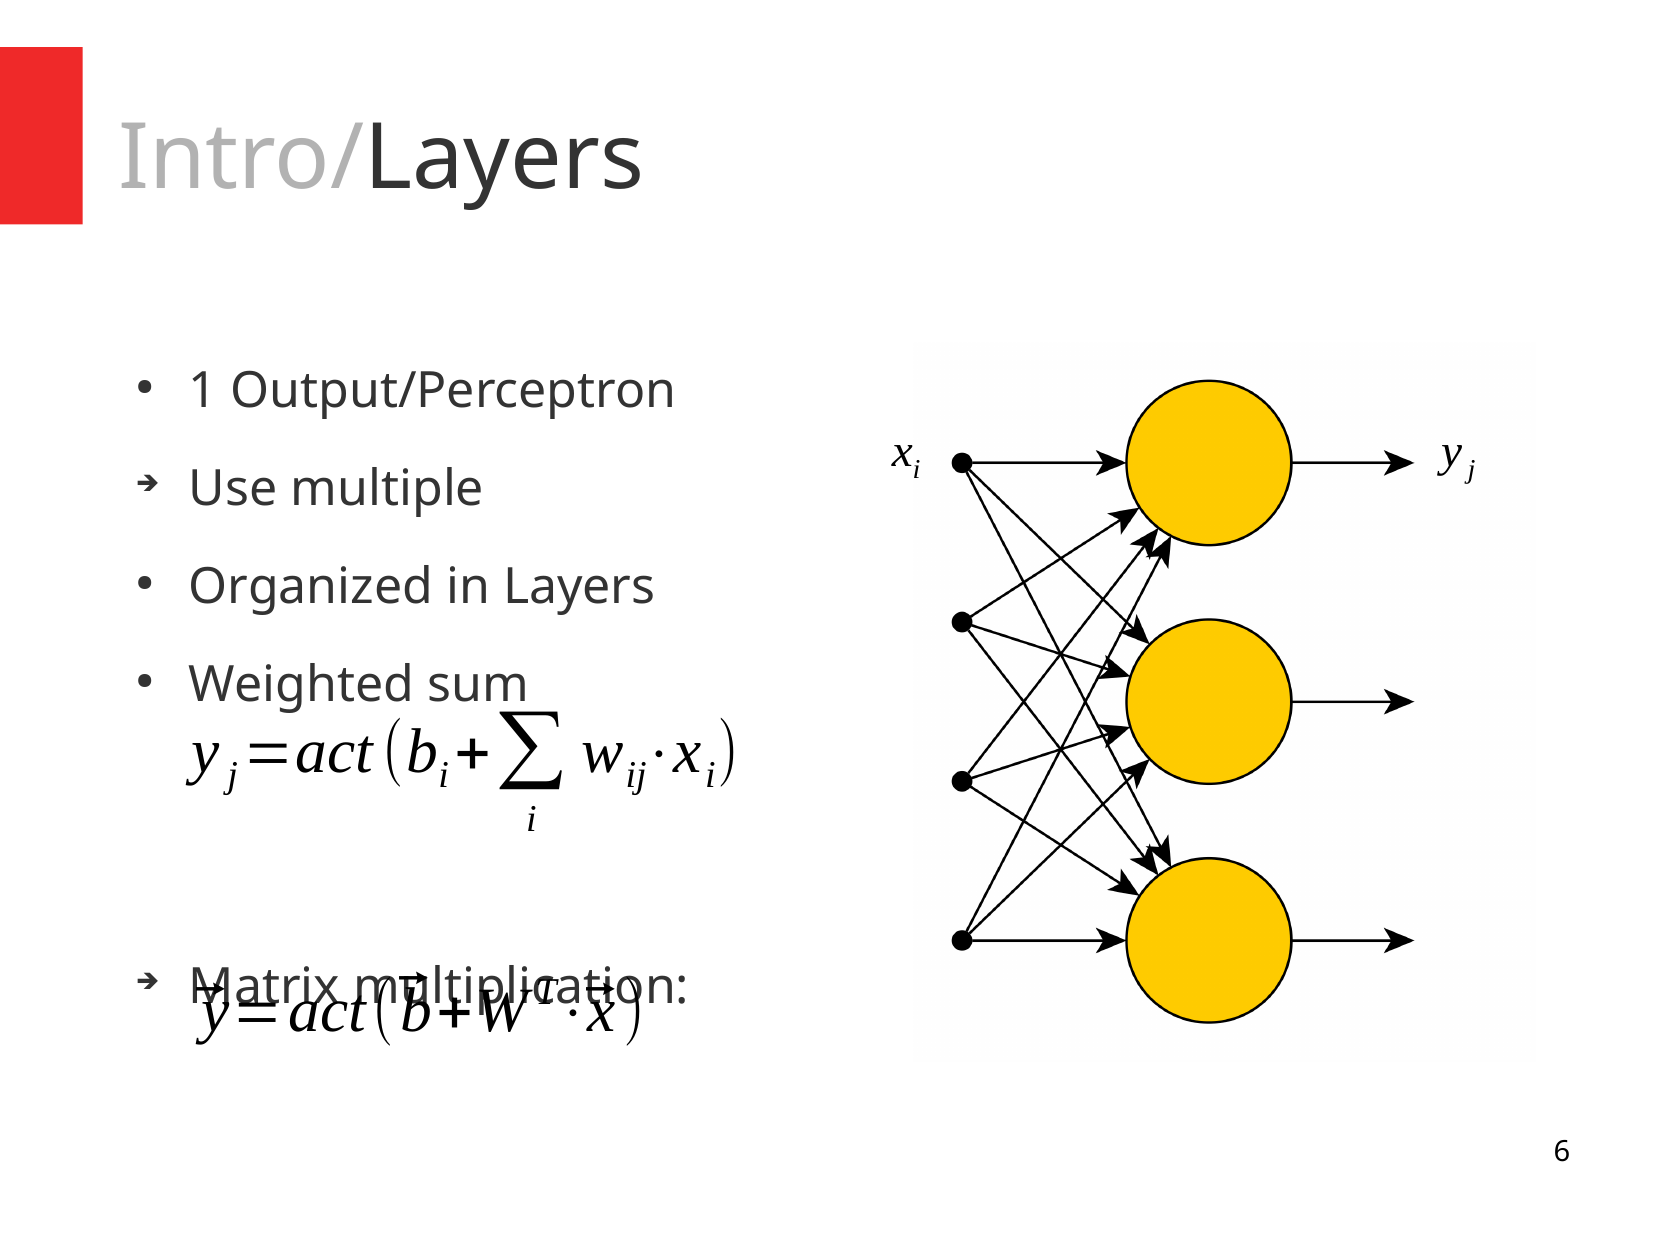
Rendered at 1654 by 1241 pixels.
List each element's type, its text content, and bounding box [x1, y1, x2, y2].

chart [877, 427, 934, 485]
title Intro/Layers [118, 49, 1571, 257]
picture [913, 342, 1536, 1062]
chart [167, 708, 754, 838]
chart [1423, 427, 1489, 485]
list 1 Output/Perceptron Use multiple Organized in Layers Weighted sum Matrix multiplication: [118, 354, 1535, 1074]
chart [177, 968, 660, 1053]
